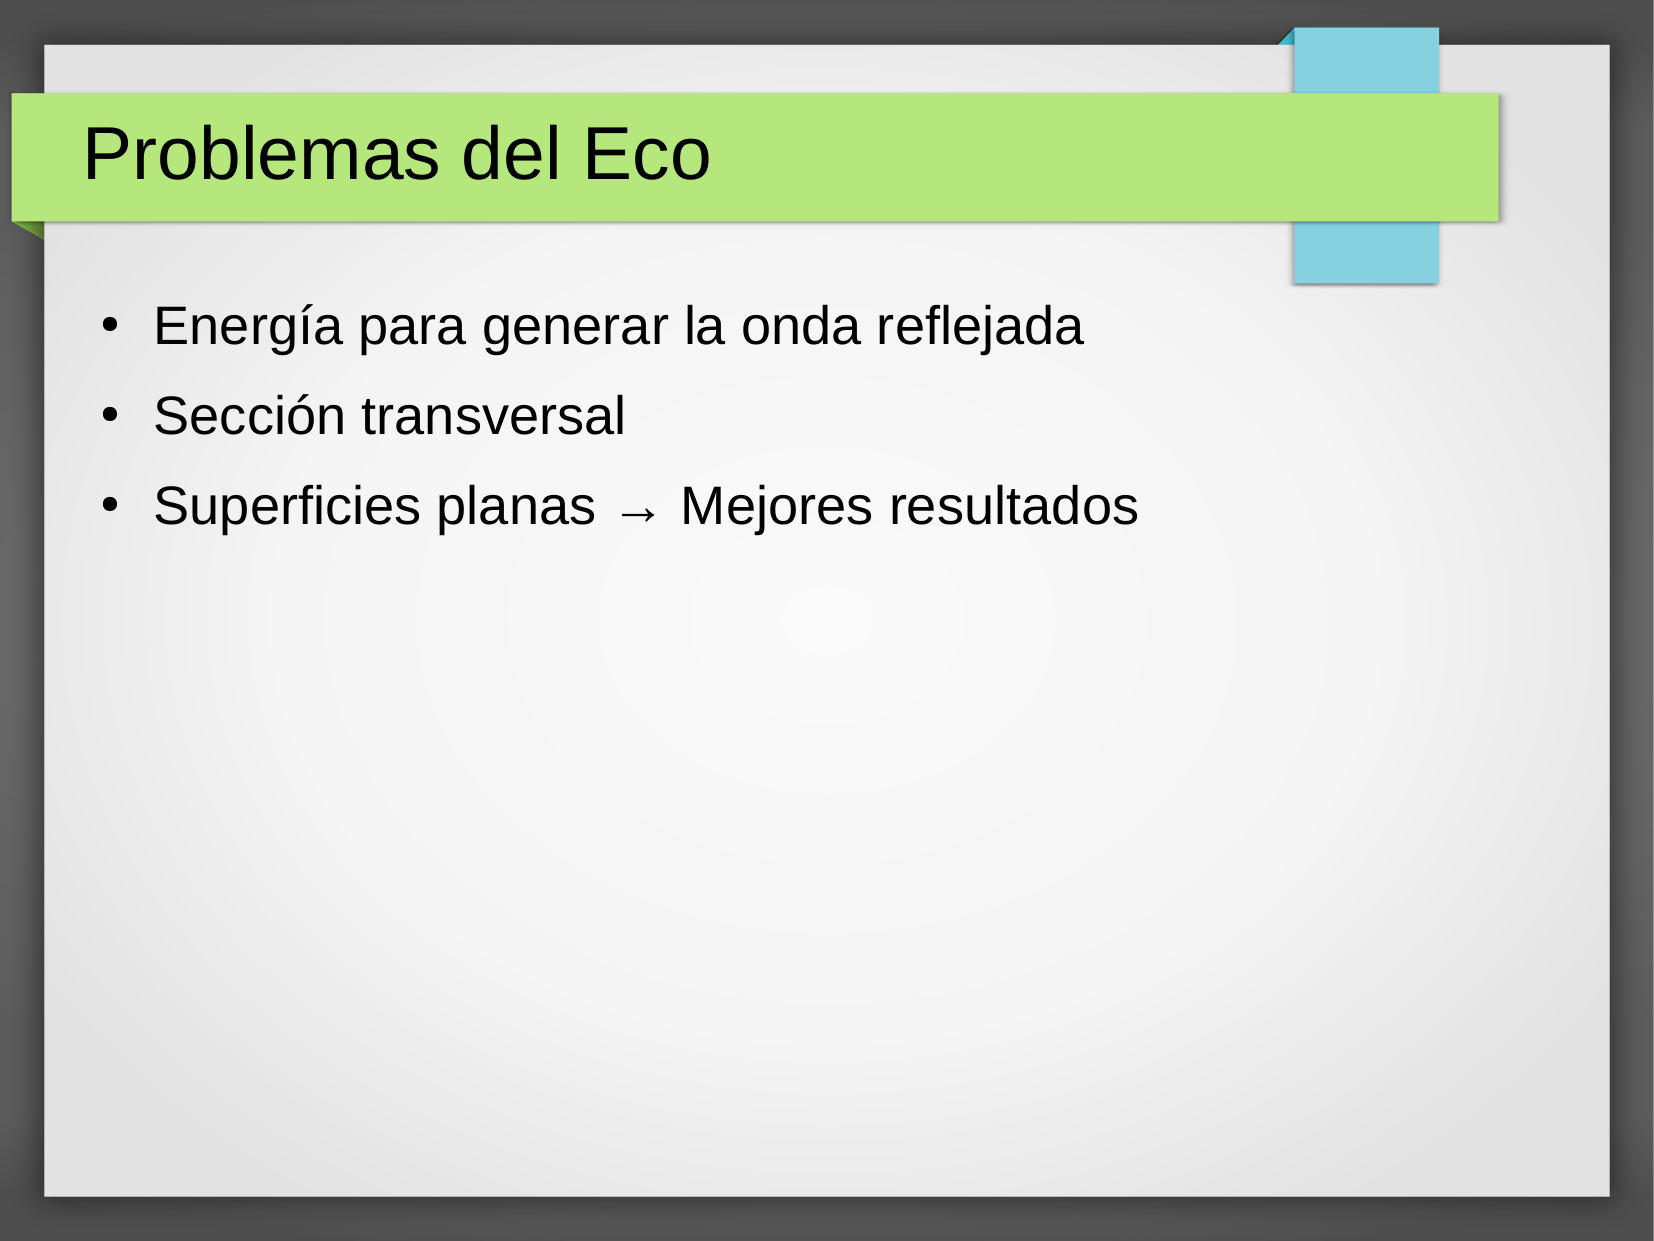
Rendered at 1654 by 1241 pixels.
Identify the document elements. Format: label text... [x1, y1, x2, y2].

picture [0, 0, 1654, 1241]
list Energía para generar la onda reflejada Sección transversal Superficies planas → Mejores resultados [82, 295, 1571, 1015]
title Problemas del Eco [82, 94, 1264, 213]
